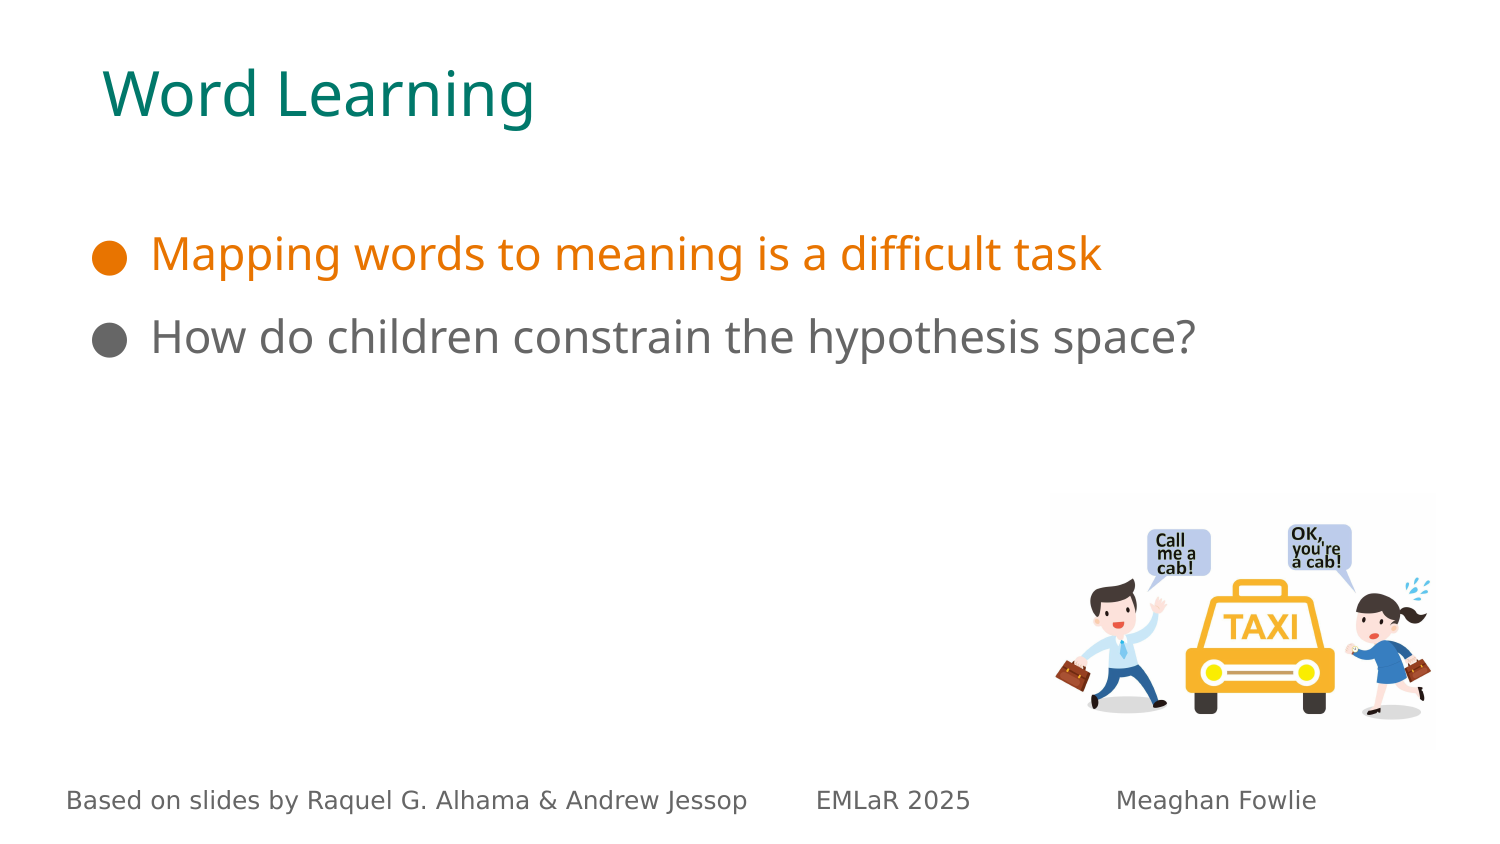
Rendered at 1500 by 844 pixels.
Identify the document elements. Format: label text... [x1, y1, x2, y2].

text_box Word Learning [90, 49, 1422, 180]
picture [1050, 493, 1436, 751]
list Mapping words to meaning is a difficult task How do children constrain the hypothesis space? [75, 197, 1201, 797]
